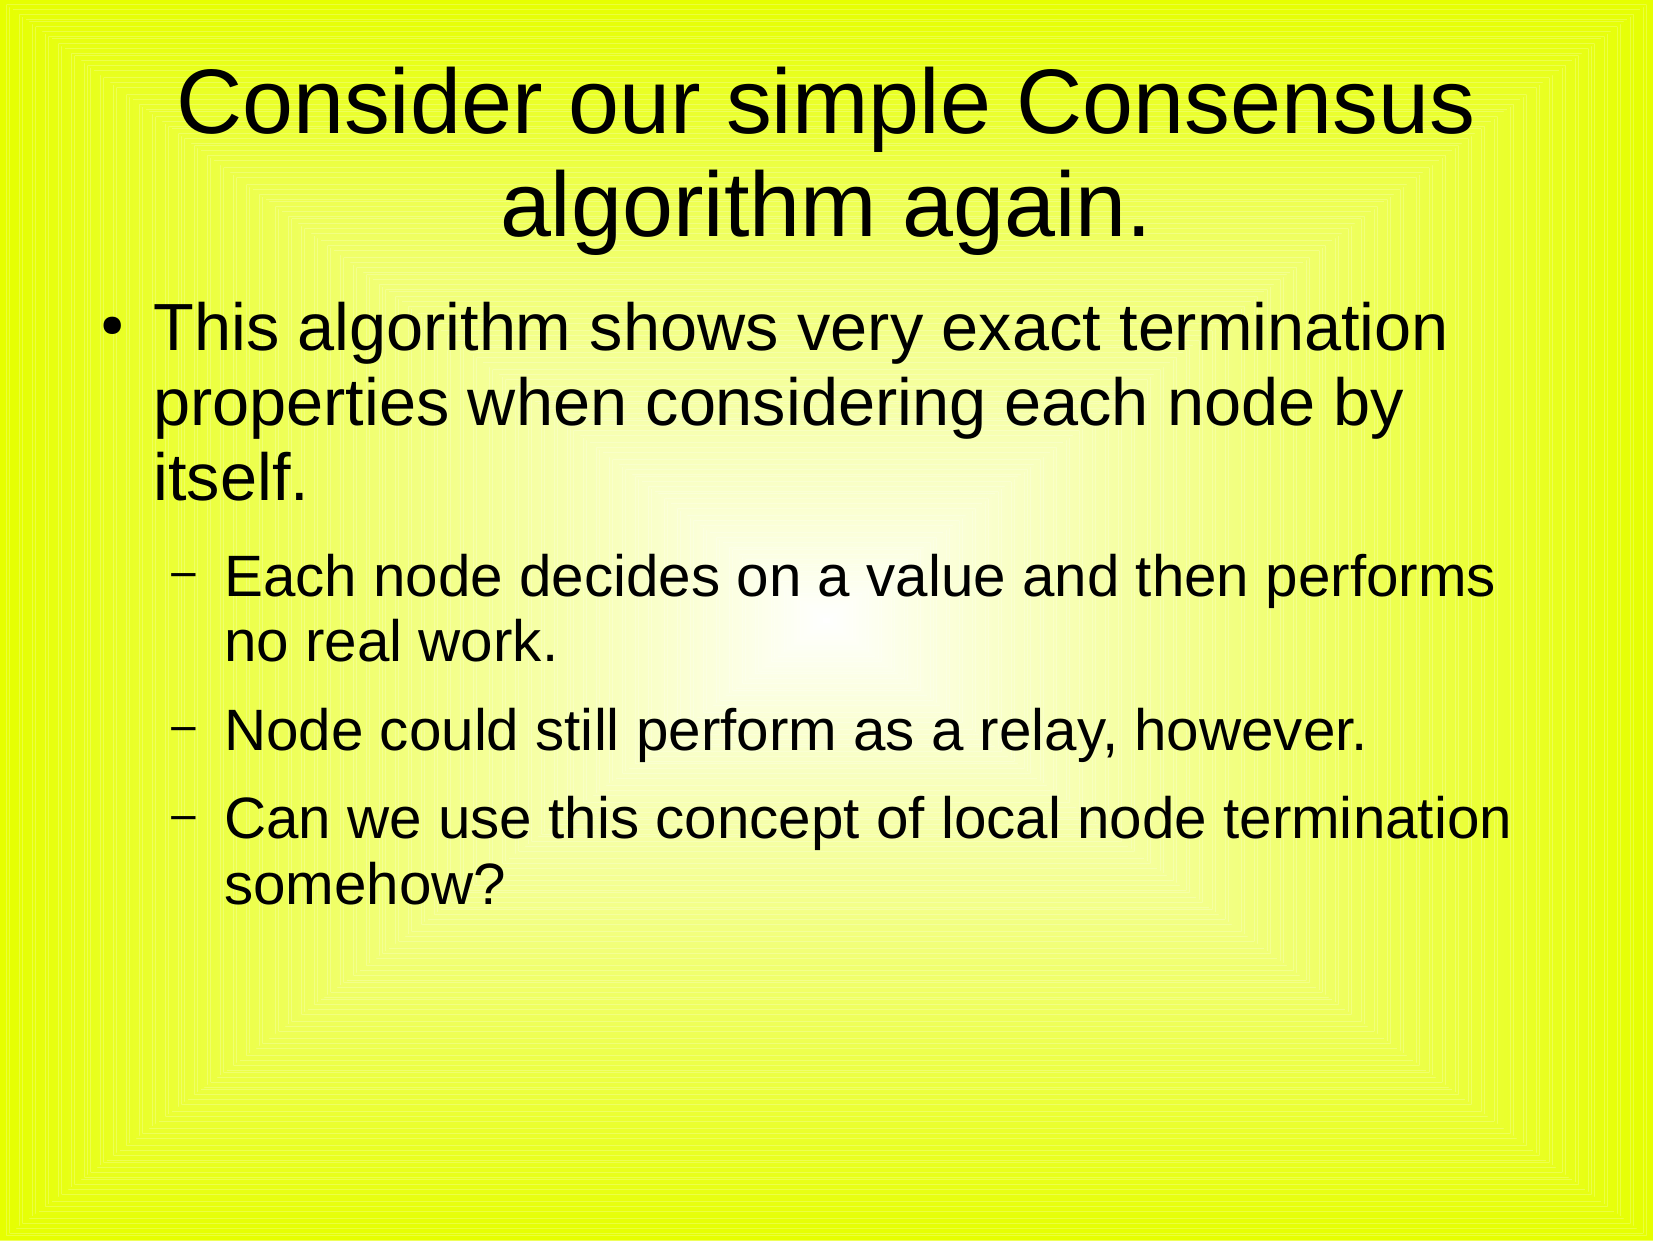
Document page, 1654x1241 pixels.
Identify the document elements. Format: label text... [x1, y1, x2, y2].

title Consider our simple Consensus algorithm again. [82, 49, 1571, 257]
list This algorithm shows very exact termination properties when considering each node by itself. Each node decides on a value and then performs no real work. Node could still perform as a relay, however. Can we use this concept of local node termination somehow? [82, 290, 1571, 1109]
